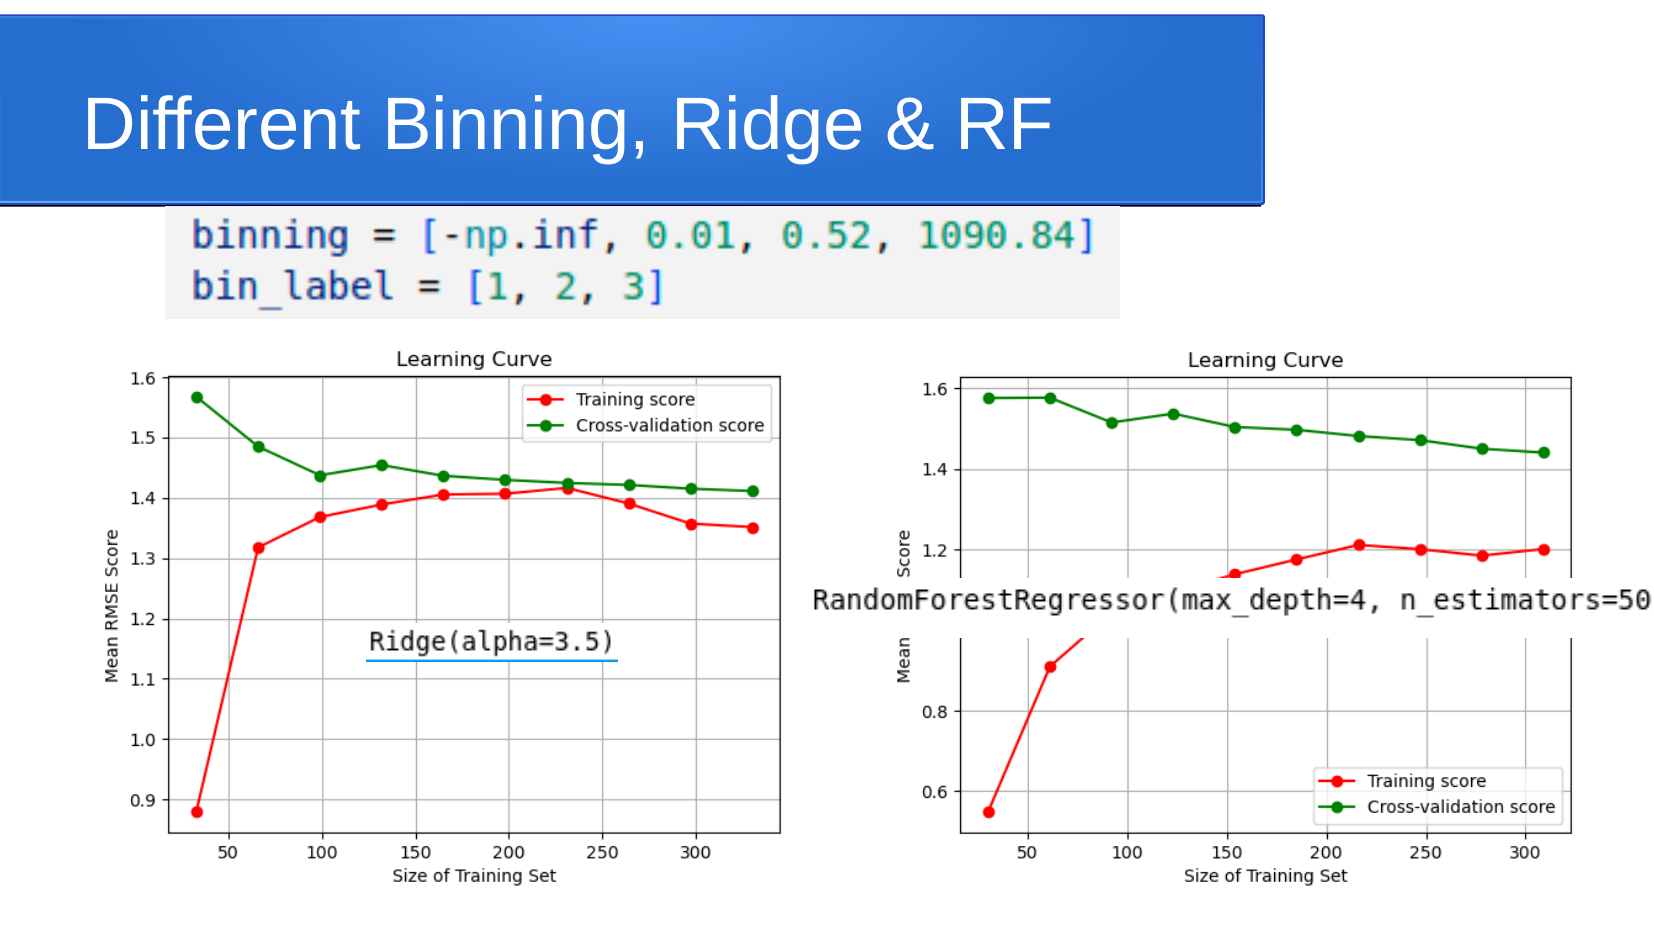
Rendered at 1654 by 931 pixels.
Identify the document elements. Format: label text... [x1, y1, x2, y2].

picture [803, 340, 1654, 898]
title Different Binning, Ridge & RF [82, 47, 1235, 201]
picture [165, 206, 1120, 319]
picture [93, 339, 792, 898]
